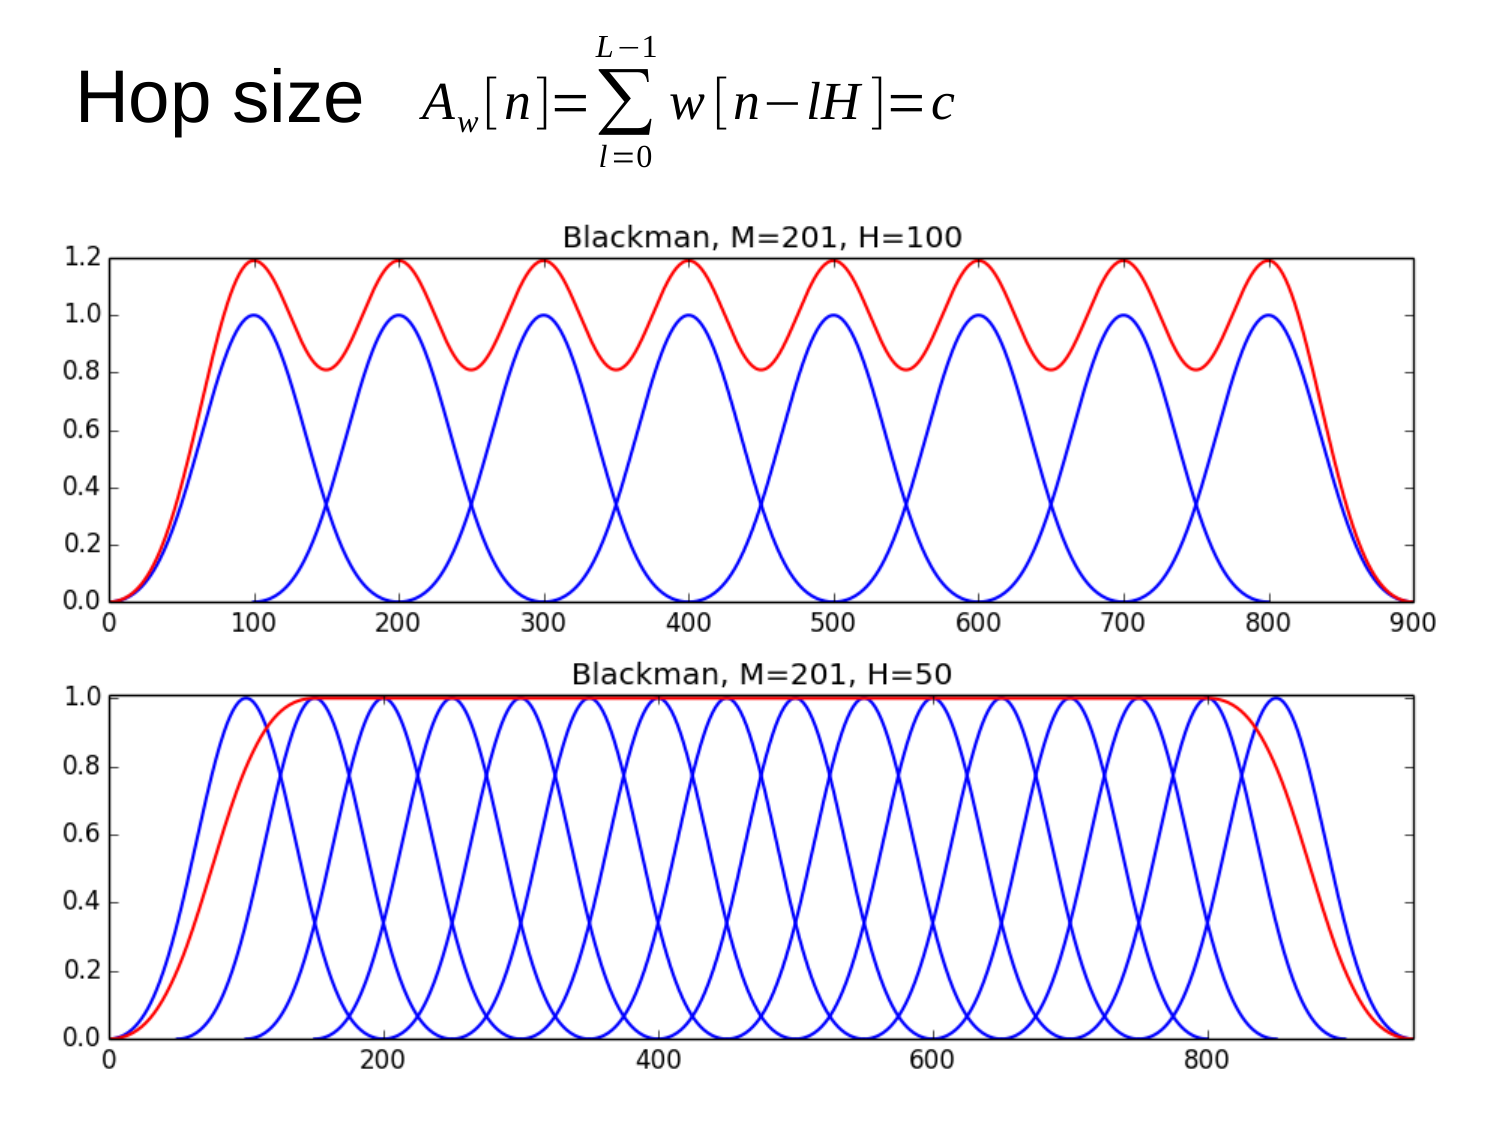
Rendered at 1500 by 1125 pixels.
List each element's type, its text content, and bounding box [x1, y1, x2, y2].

picture [37, 198, 1463, 1099]
title Hop size [75, 21, 1425, 172]
chart [411, 29, 963, 174]
